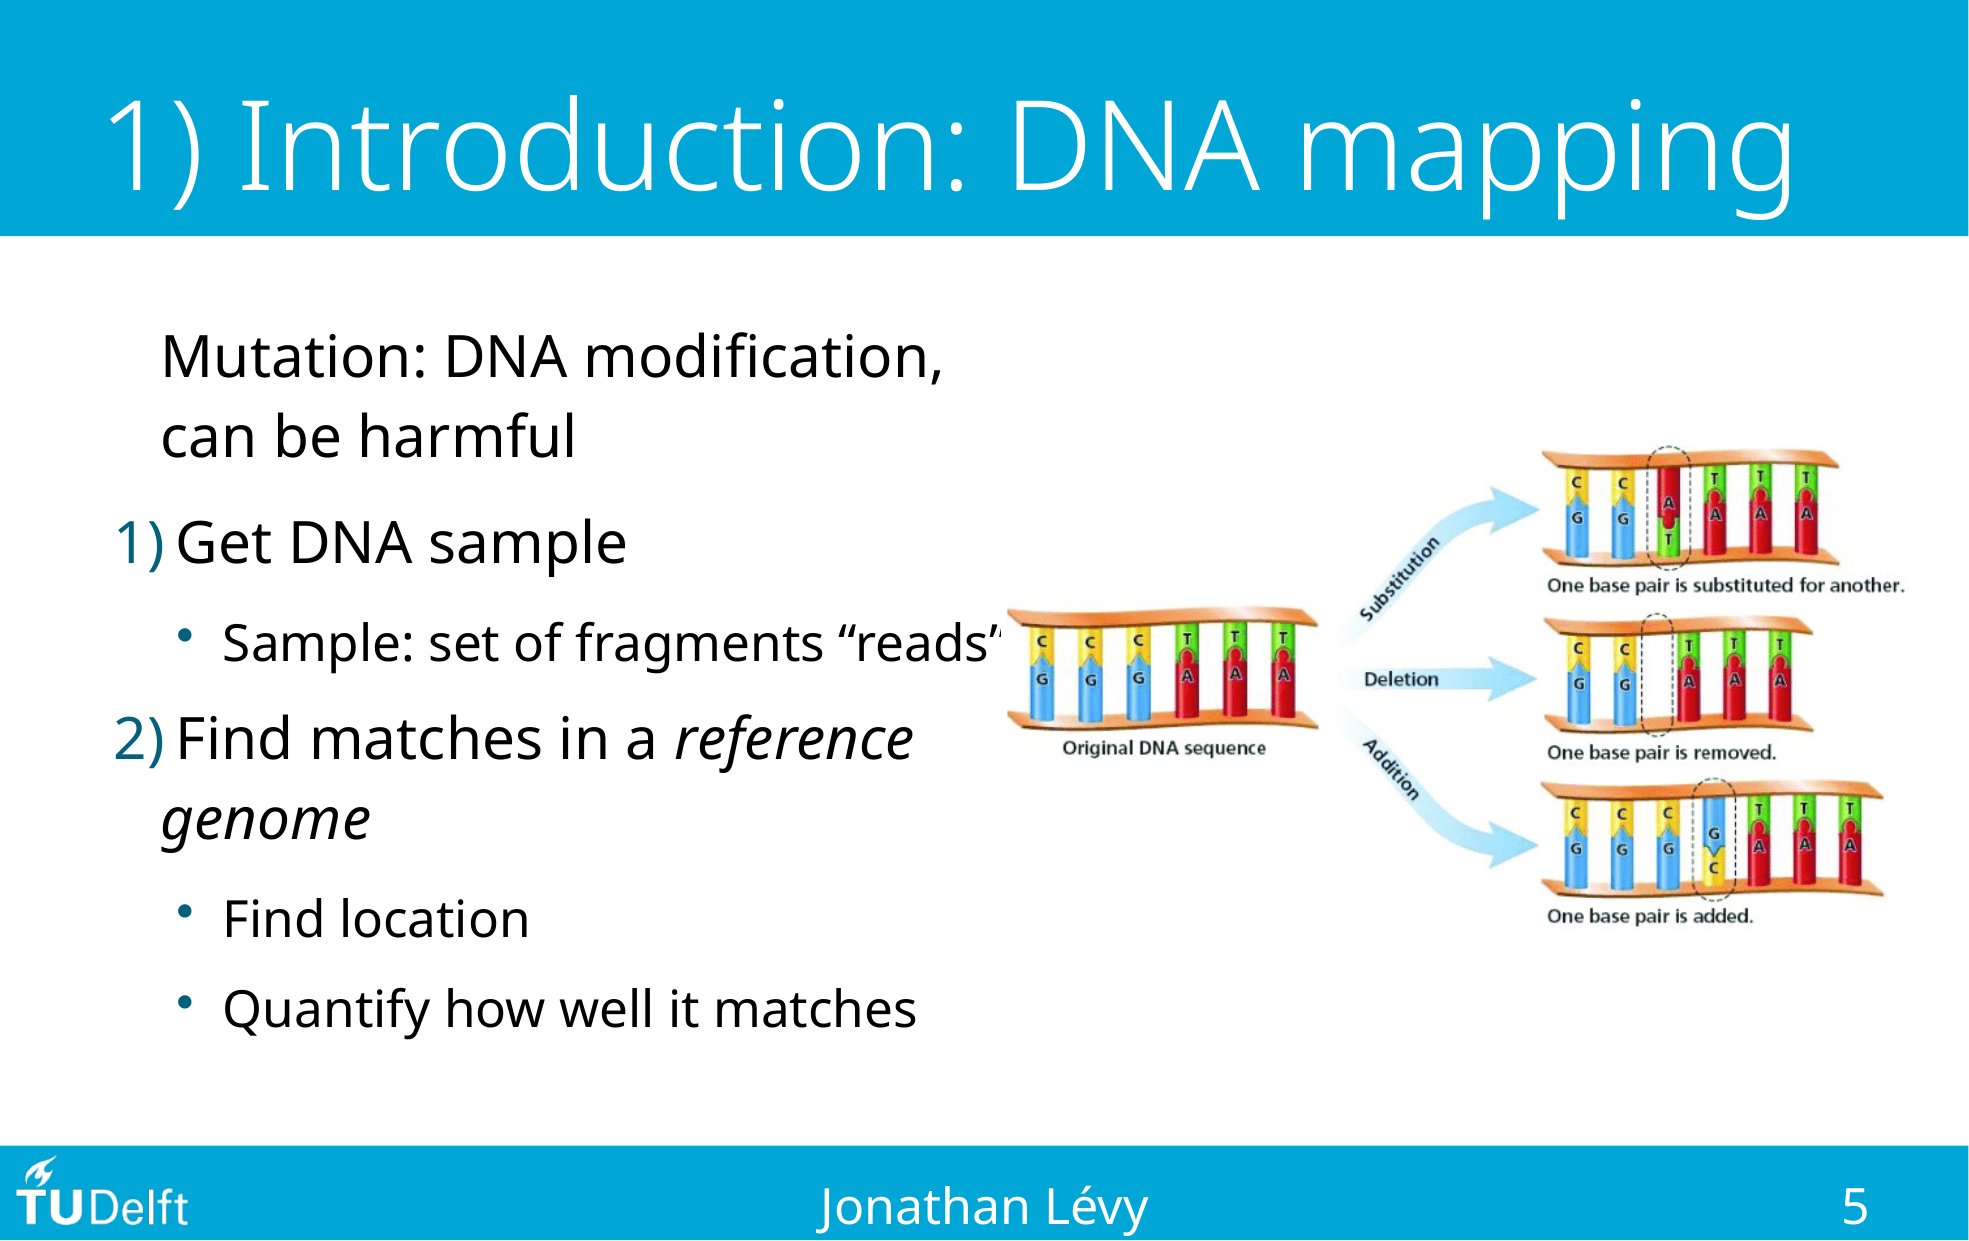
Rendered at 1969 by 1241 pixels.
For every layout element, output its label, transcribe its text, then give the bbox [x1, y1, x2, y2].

picture [1001, 443, 1938, 935]
list Mutation: DNA modification, can be harmful Get DNA sample Sample: set of fragments “reads” Find matches in a reference genome Find location Quantify how well it matches [98, 315, 1016, 1081]
title 1) Introduction: DNA mapping [98, 19, 1870, 227]
